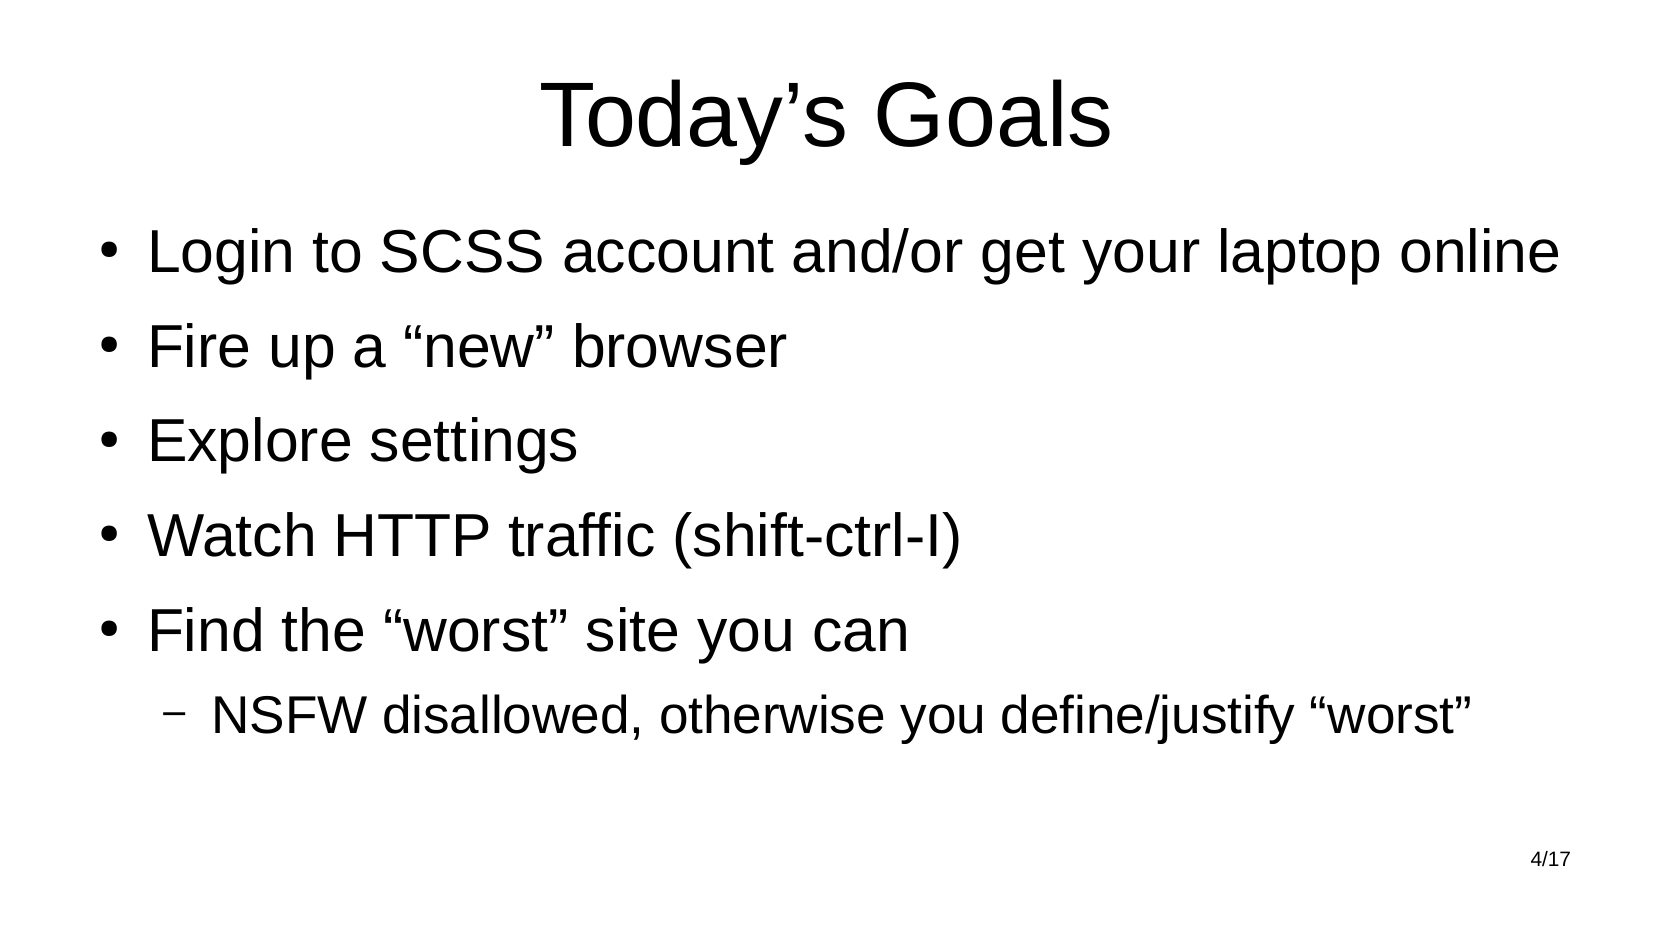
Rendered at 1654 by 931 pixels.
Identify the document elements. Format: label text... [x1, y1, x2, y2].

list Login to SCSS account and/or get your laptop online Fire up a “new” browser Explore settings Watch HTTP traffic (shift-ctrl-I) Find the “worst” site you can NSFW disallowed, otherwise you define/justify “worst” [82, 217, 1571, 758]
title Today’s Goals [82, 37, 1571, 193]
